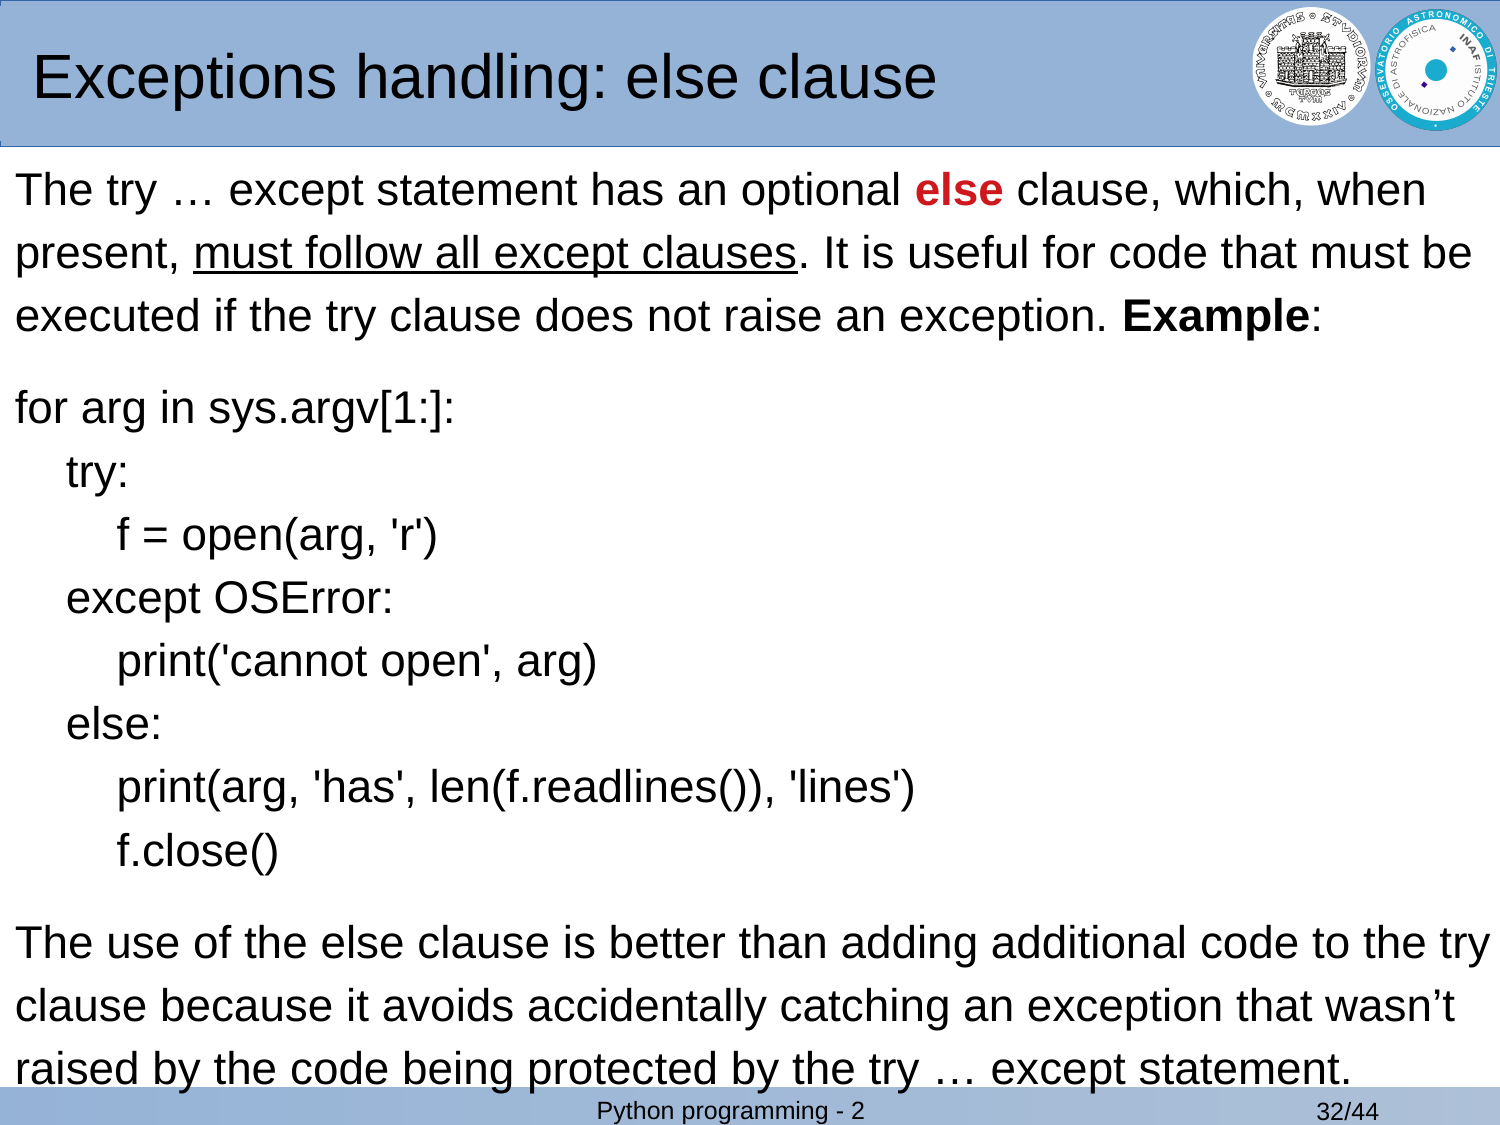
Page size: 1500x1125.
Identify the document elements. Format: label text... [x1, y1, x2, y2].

text_box Exceptions handling: else clause [0, 5, 1253, 141]
picture [1253, 0, 1500, 143]
list The try … except statement has an optional else clause, which, when present, must follow all except clauses. It is useful for code that must be executed if the try clause does not raise an exception. Example: for arg in sys.argv[1:]: try: f = open(arg, 'r') except OSError: print('cannot open', arg) else: print(arg, 'has', len(f.readlines()), 'lines') f.close() The use of the else clause is better than adding additional code to the try clause because it avoids accidentally catching an exception that wasn’t raised by the code being protected by the try … except statement. [0, 143, 1500, 1000]
